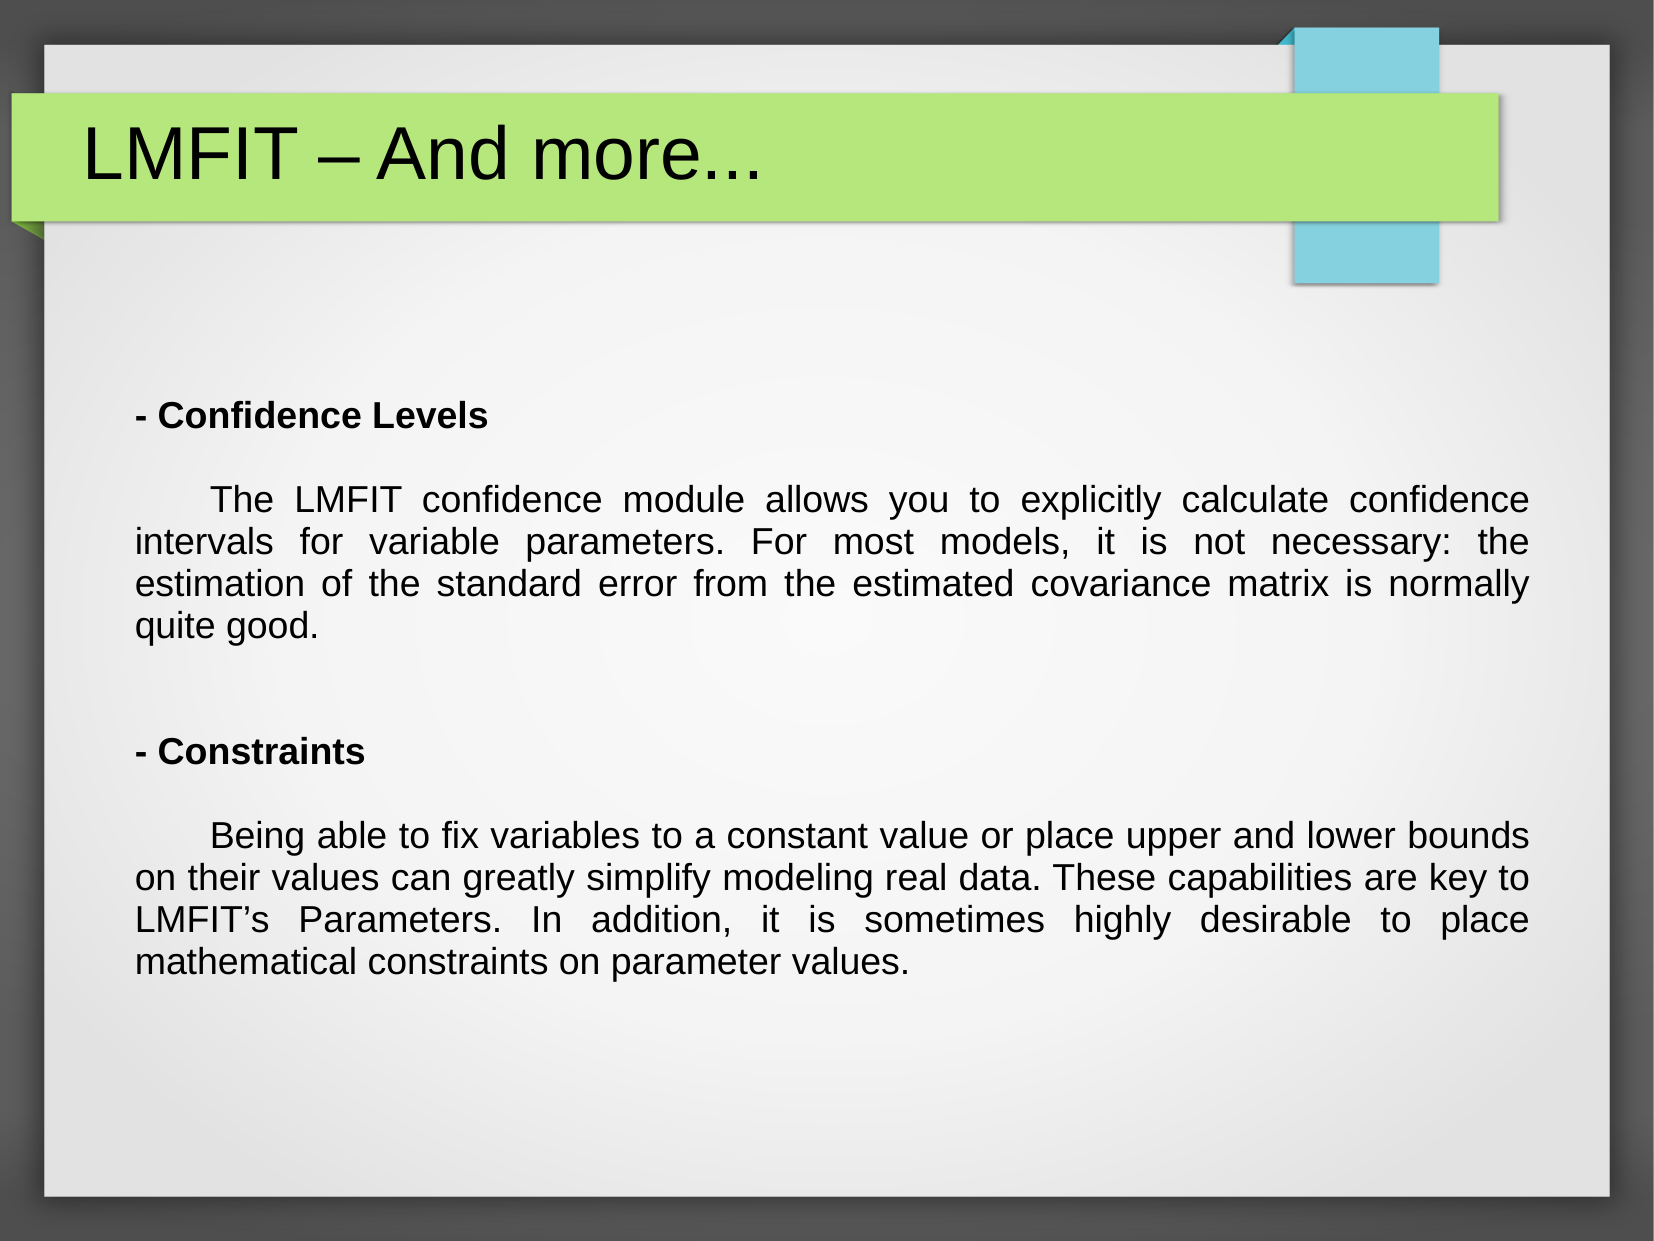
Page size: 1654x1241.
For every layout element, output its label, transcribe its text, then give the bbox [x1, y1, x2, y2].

picture [0, 0, 1654, 1241]
title LMFIT – And more... [82, 94, 1264, 213]
text_box - Confidence Levels The LMFIT confidence module allows you to explicitly calculate confidence intervals for variable parameters. For most models, it is not necessary: the estimation of the standard error from the estimated covariance matrix is normally quite good. - Constraints Being able to fix variables to a constant value or place upper and lower bounds on their values can greatly simplify modeling real data. These capabilities are key to LMFIT’s Parameters. In addition, it is sometimes highly desirable to place mathematical constraints on parameter values. [120, 387, 1546, 991]
